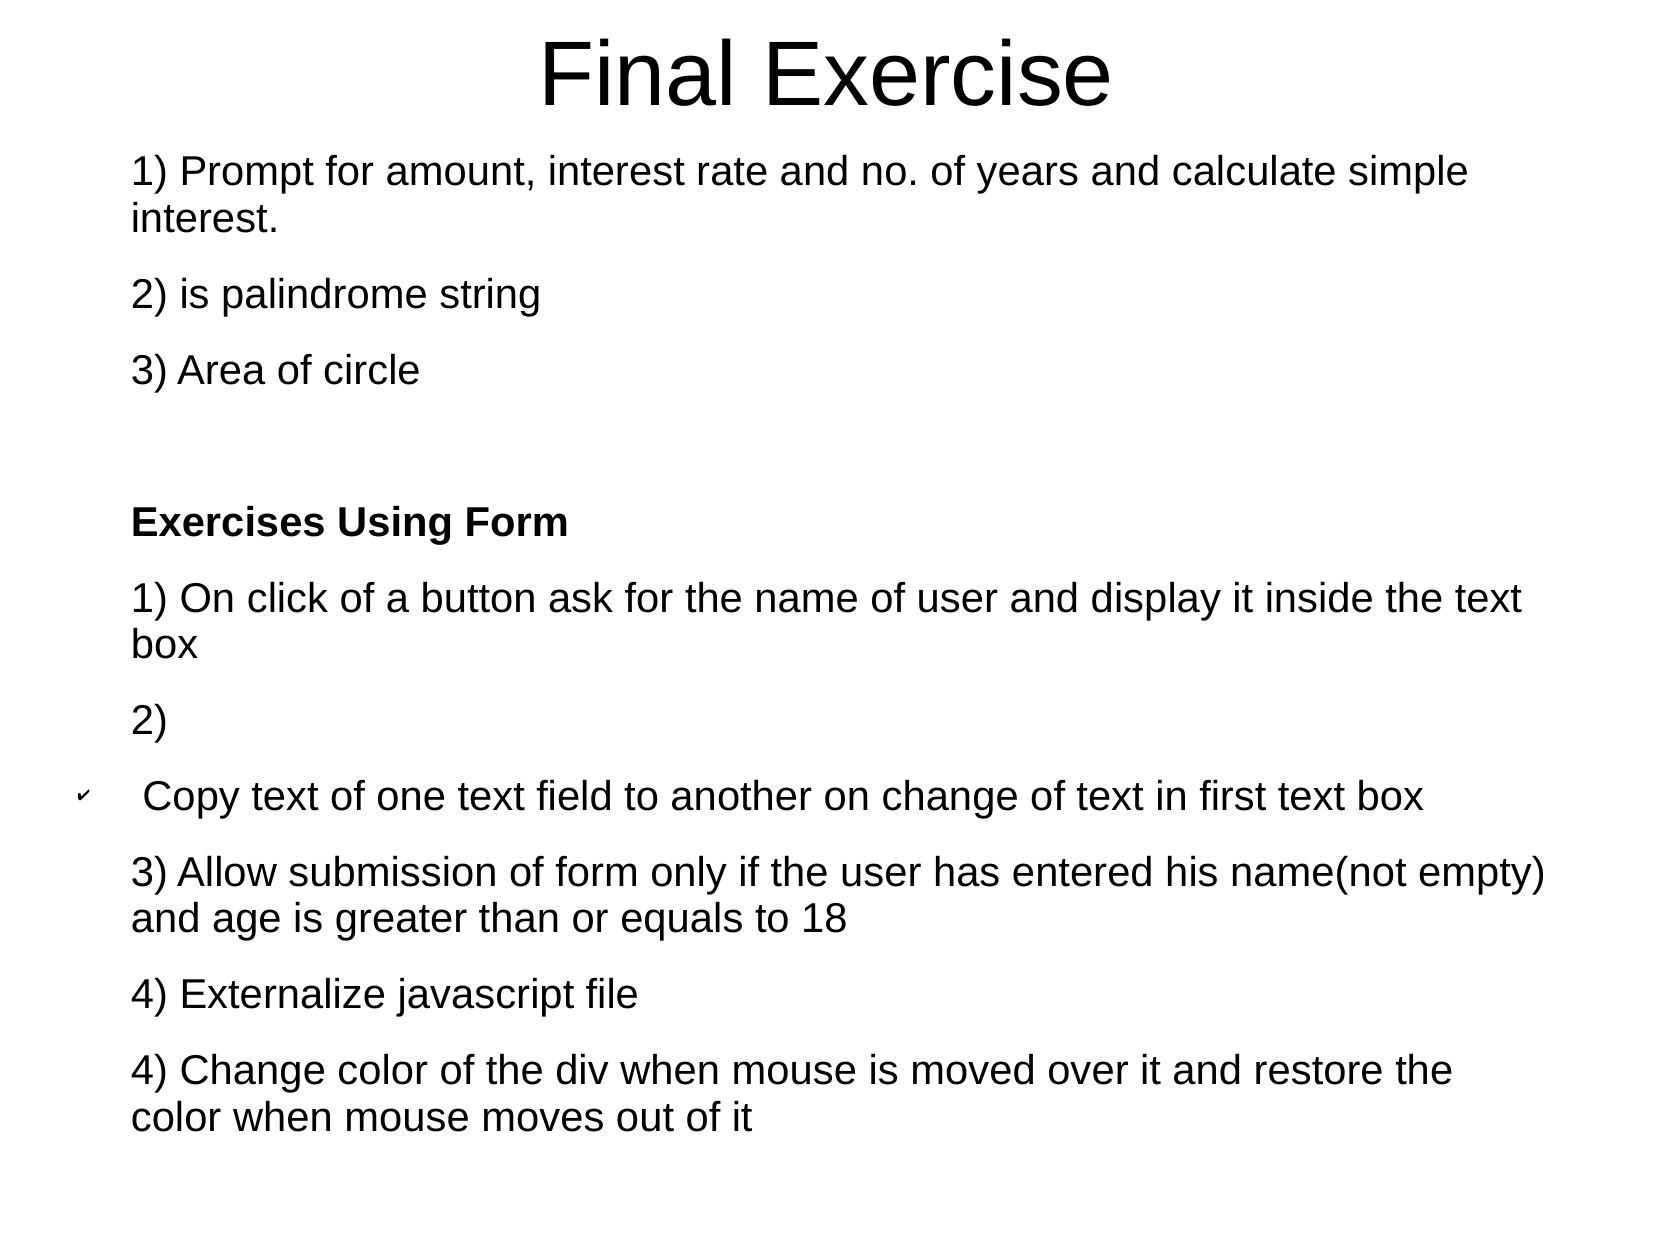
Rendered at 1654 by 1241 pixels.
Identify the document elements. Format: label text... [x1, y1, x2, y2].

list 1) Prompt for amount, interest rate and no. of years and calculate simple interest. 2) is palindrome string 3) Area of circle Exercises Using Form 1) On click of a button ask for the name of user and display it inside the text box 2) Copy text of one text field to another on change of text in first text box 3) Allow submission of form only if the user has entered his name(not empty) and age is greater than or equals to 18 4) Externalize javascript file 4) Change color of the div when mouse is moved over it and restore the color when mouse moves out of it [60, 148, 1549, 1141]
title Final Exercise [82, 0, 1571, 178]
